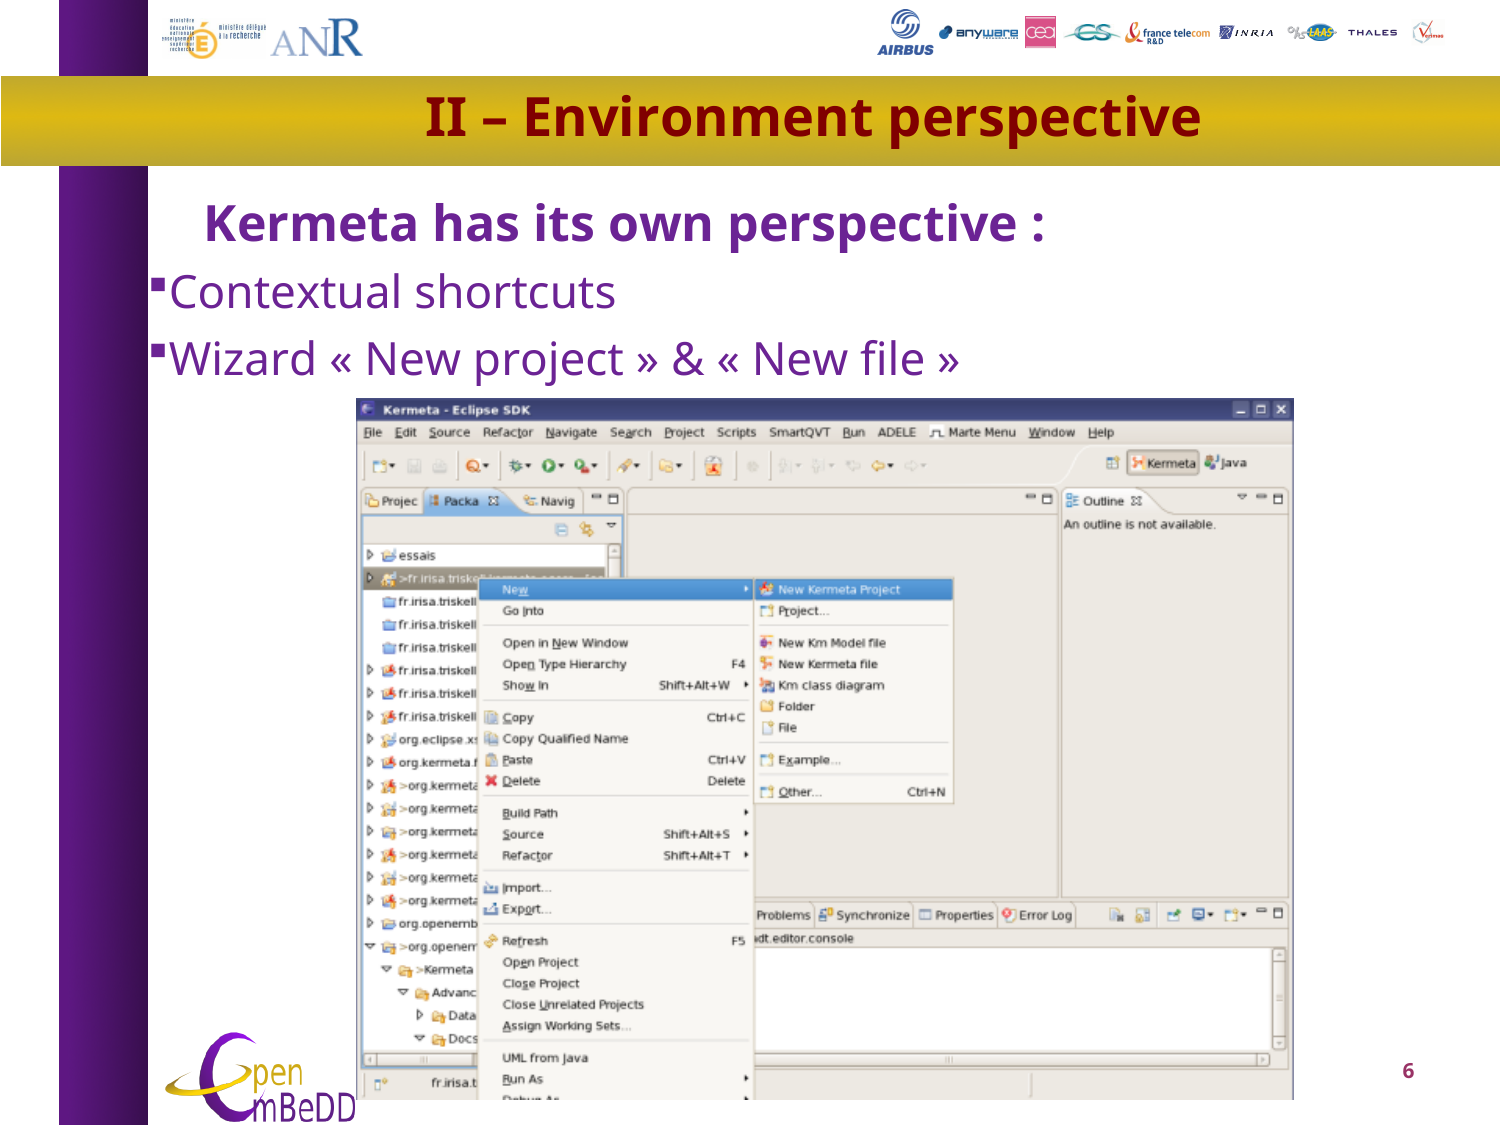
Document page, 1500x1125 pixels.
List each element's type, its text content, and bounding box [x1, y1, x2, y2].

title II – Environment perspective [147, 82, 1481, 148]
picture [356, 398, 1294, 1100]
text_box Formation Kermeta : premier niveau [531, 1049, 1387, 1101]
list Kermeta has its own perspective : Contextual shortcuts Wizard « New project » & « New file » [147, 191, 1488, 389]
text_box [1387, 1049, 1482, 1101]
